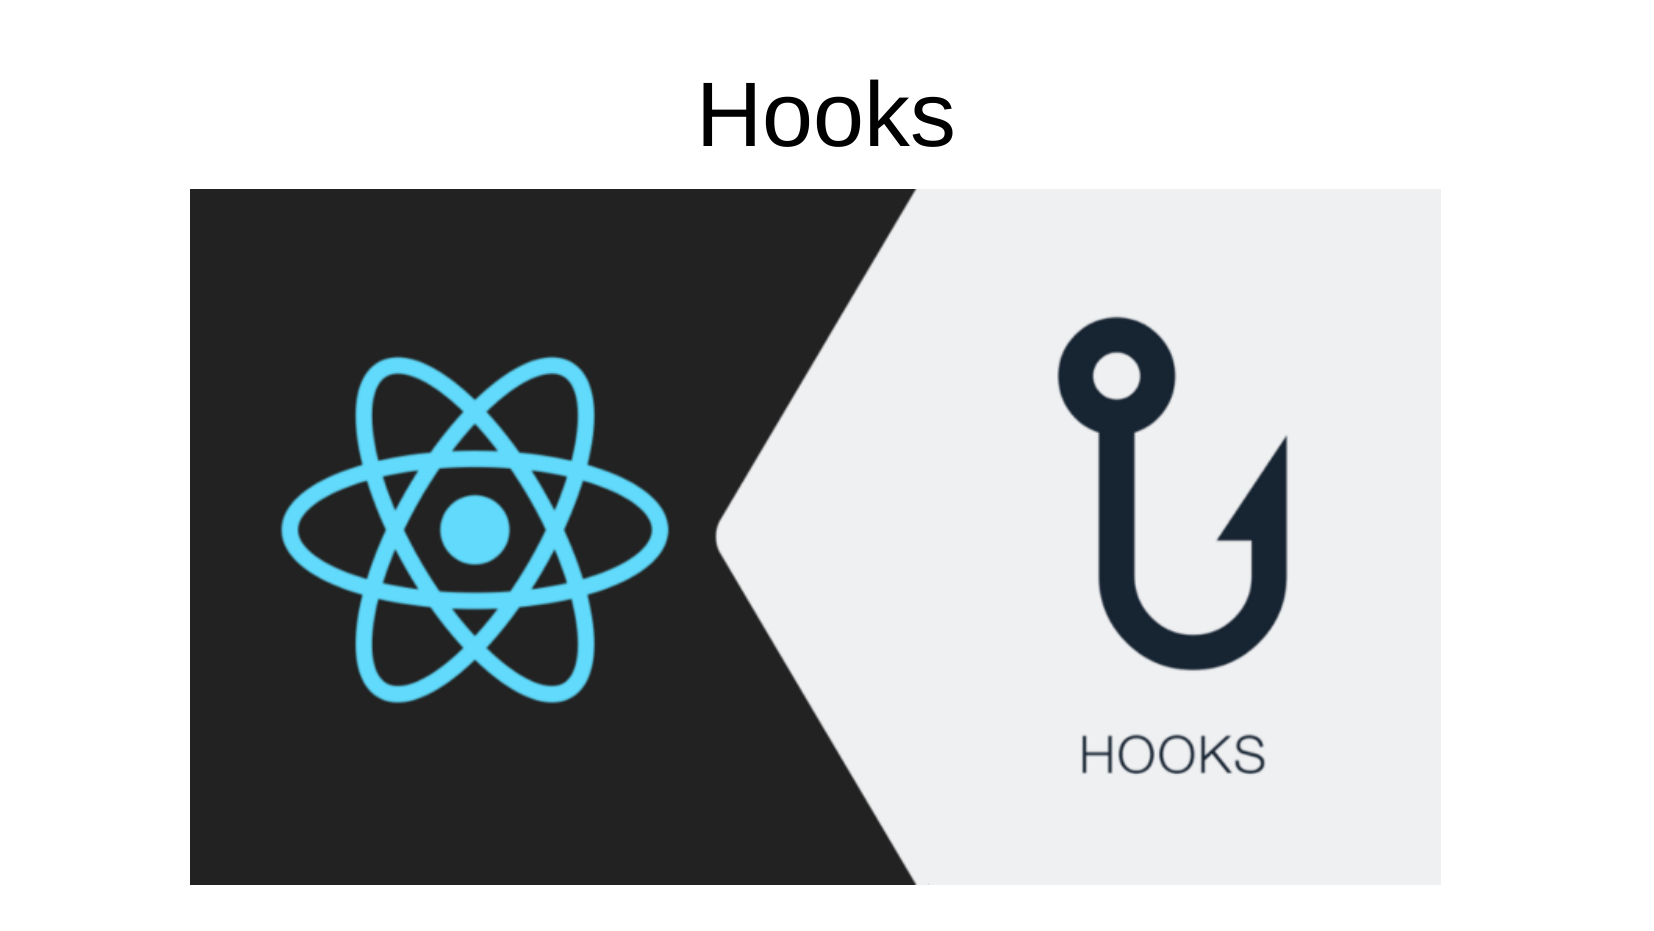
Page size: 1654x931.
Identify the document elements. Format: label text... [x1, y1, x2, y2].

title Hooks [82, 37, 1571, 193]
picture [190, 189, 1441, 886]
